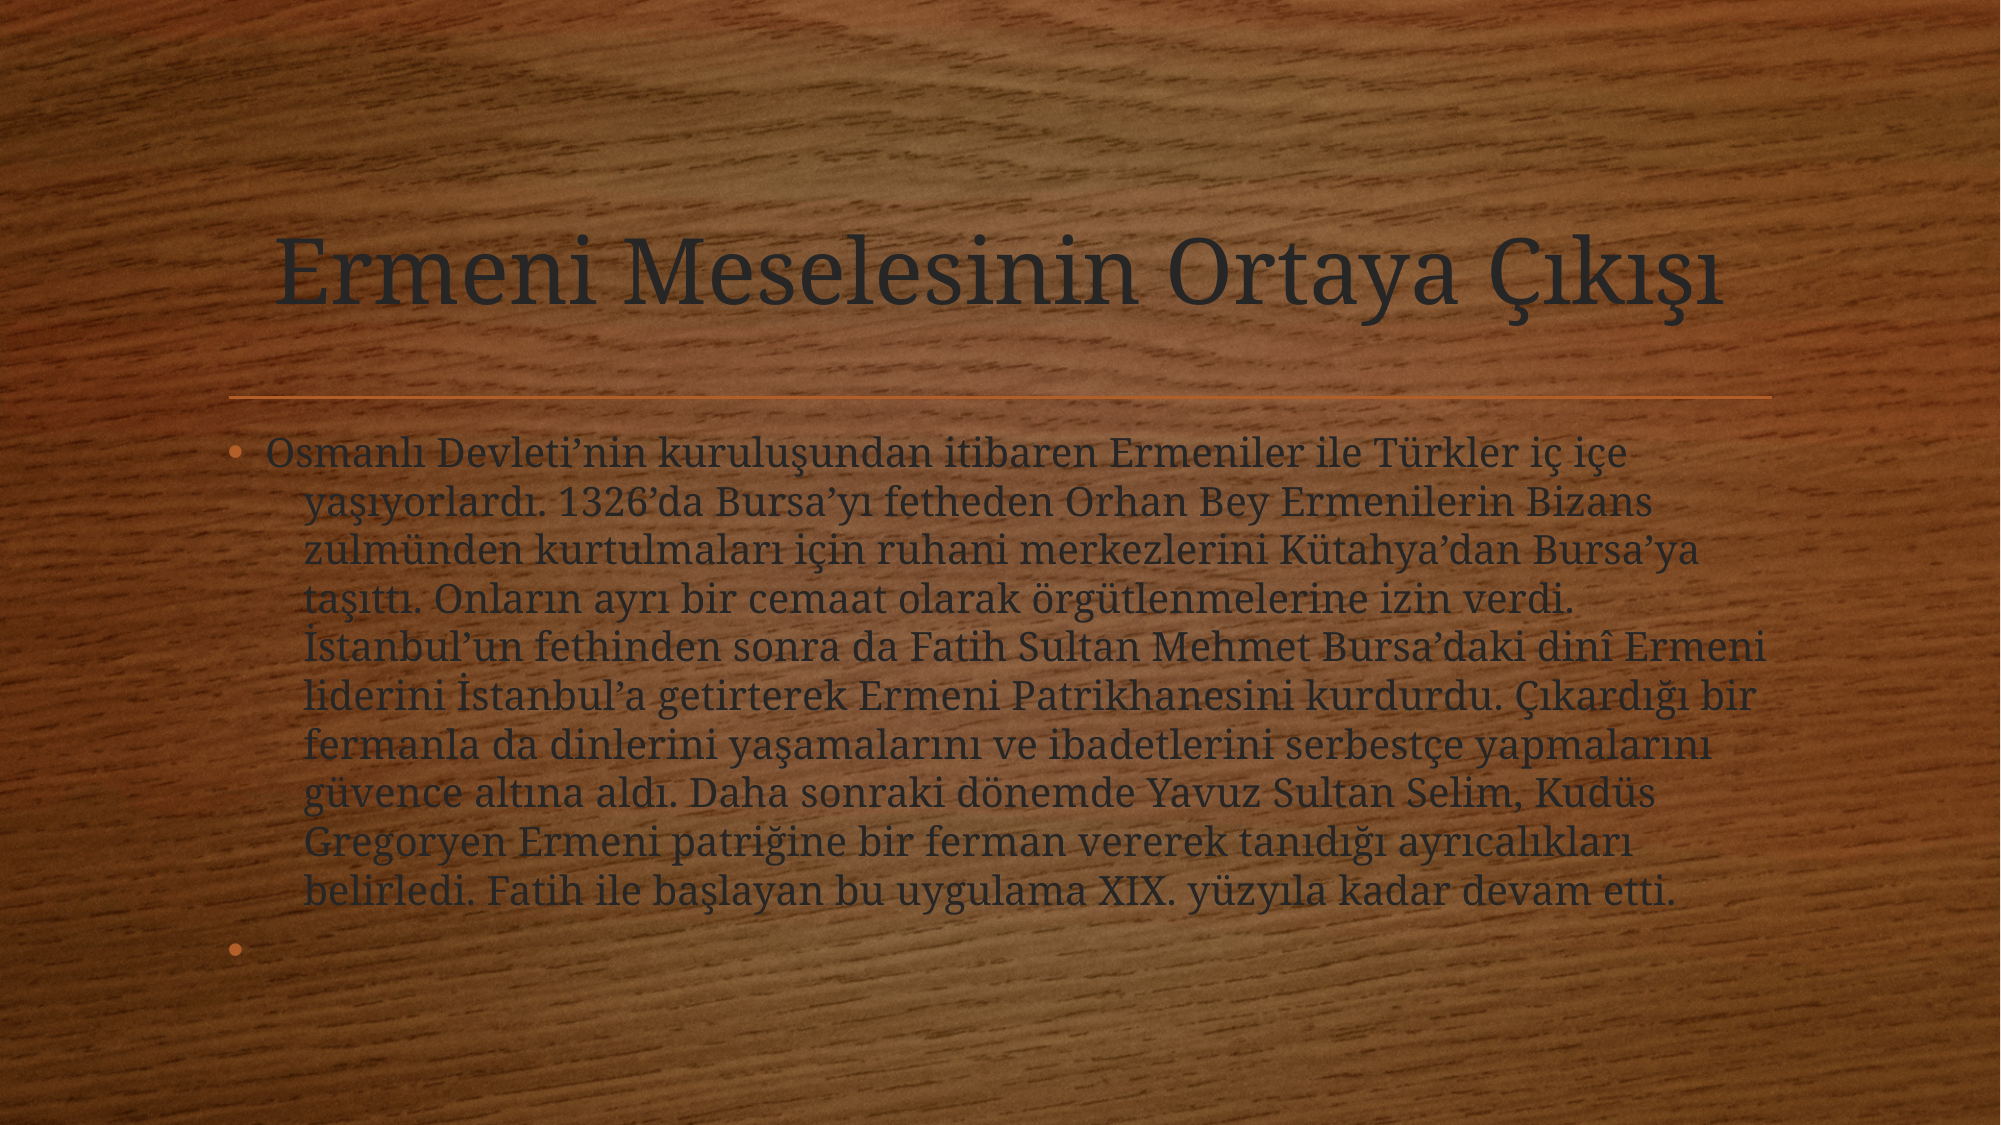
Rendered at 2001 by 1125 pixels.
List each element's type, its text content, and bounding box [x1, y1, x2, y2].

list Osmanlı Devleti’nin kuruluşundan itibaren Ermeniler ile Türkler iç içe yaşıyorlardı. 1326’da Bursa’yı fetheden Orhan Bey Ermenilerin Bizans zulmünden kurtulmaları için ruhani merkezlerini Kütahya’dan Bursa’ya taşıttı. Onların ayrı bir cemaat olarak örgütlenmelerine izin verdi. İstanbul’un fethinden sonra da Fatih Sultan Mehmet Bursa’daki dinî Ermeni liderini İstanbul’a getirterek Ermeni Patrikhanesini kurdurdu. Çıkardığı bir fermanla da dinlerini yaşamalarını ve ibadetlerini serbestçe yapmalarını güvence altına aldı. Daha sonraki dönemde Yavuz Sultan Selim, Kudüs Gregoryen Ermeni patriğine bir ferman vererek tanıdığı ayrıcalıkları belirledi. Fatih ile başlayan bu uygulama XIX. yüzyıla kadar devam etti. [212, 419, 1788, 964]
title Ermeni Meselesinin Ortaya Çıkışı [212, 161, 1788, 376]
